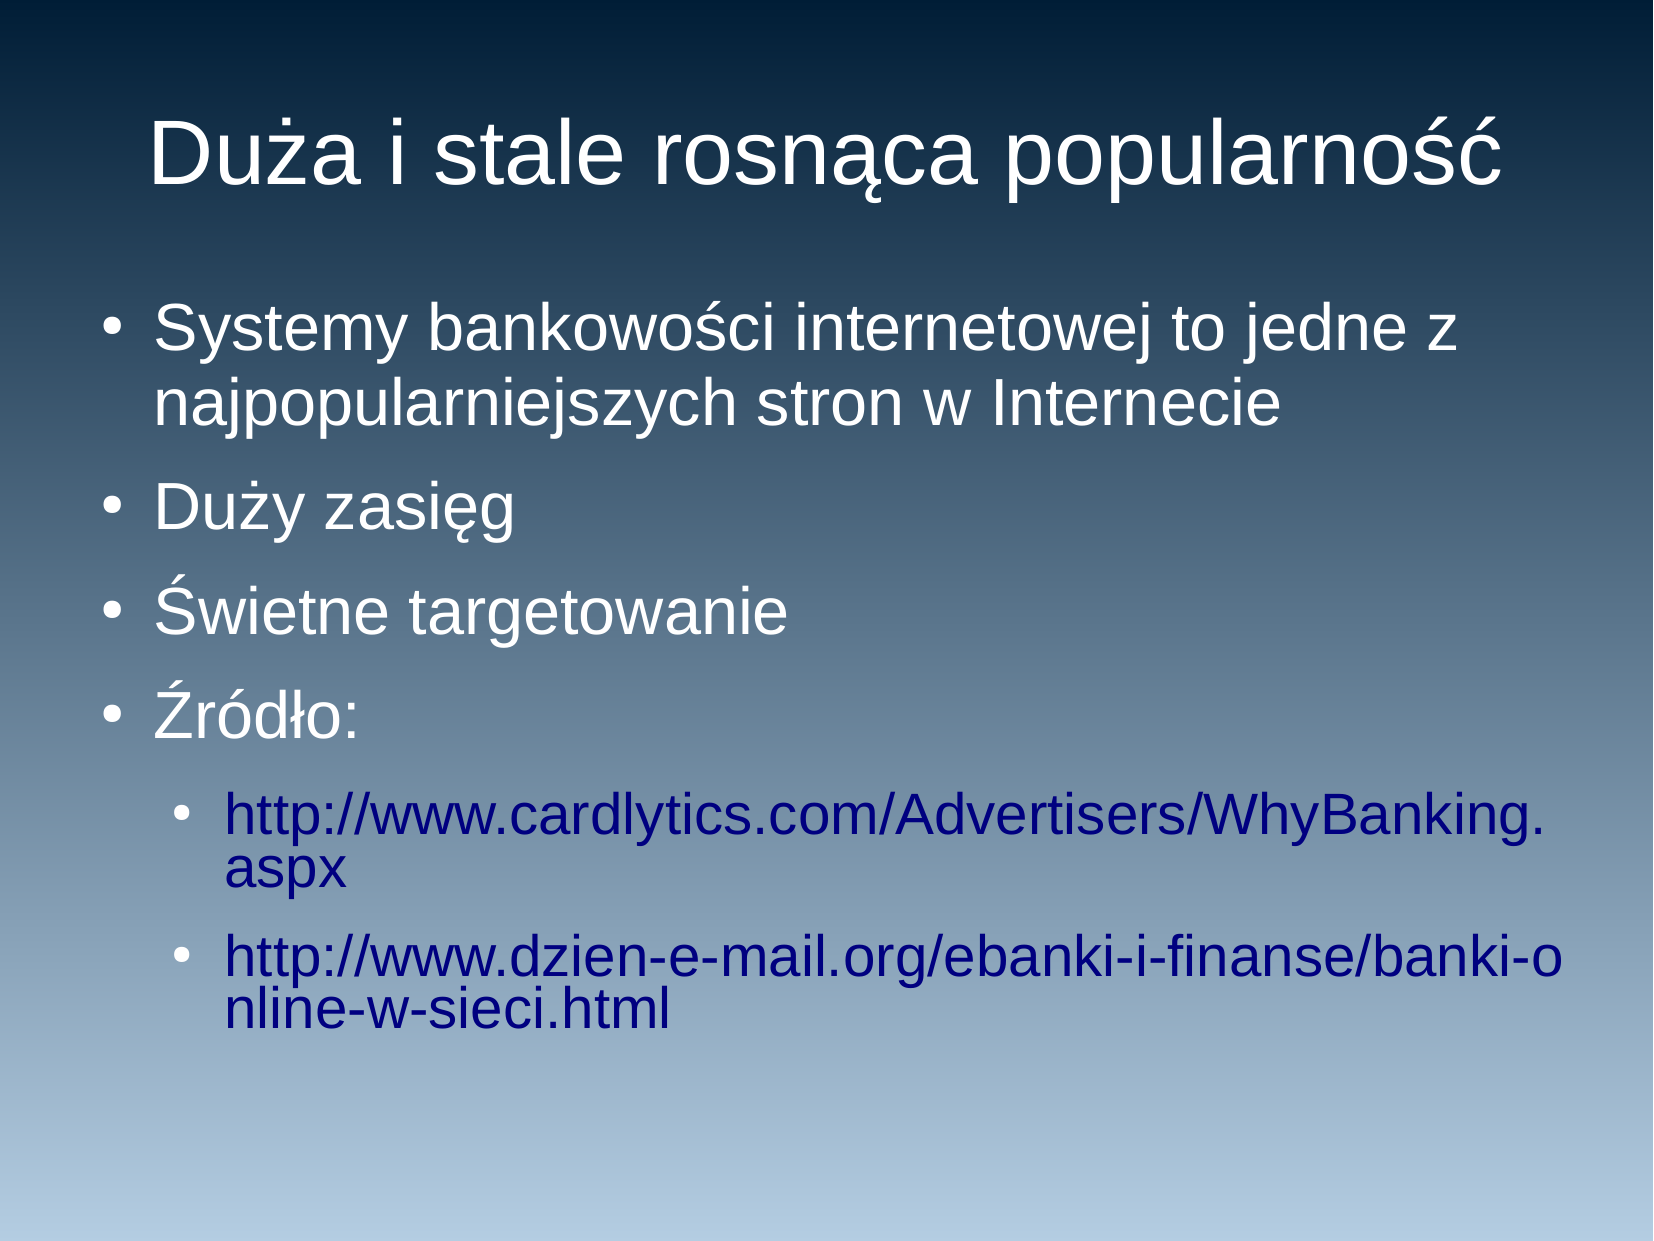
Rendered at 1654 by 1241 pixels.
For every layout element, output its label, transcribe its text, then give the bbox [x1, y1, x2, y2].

title Duża i stale rosnąca popularność [82, 49, 1571, 257]
list Systemy bankowości internetowej to jedne z najpopularniejszych stron w Internecie Duży zasięg Świetne targetowanie Źródło: http://www.cardlytics.com/Advertisers/WhyBanking.aspx http://www.dzien-e-mail.org/ebanki-i-finanse/banki-online-w-sieci.html [82, 290, 1571, 1109]
